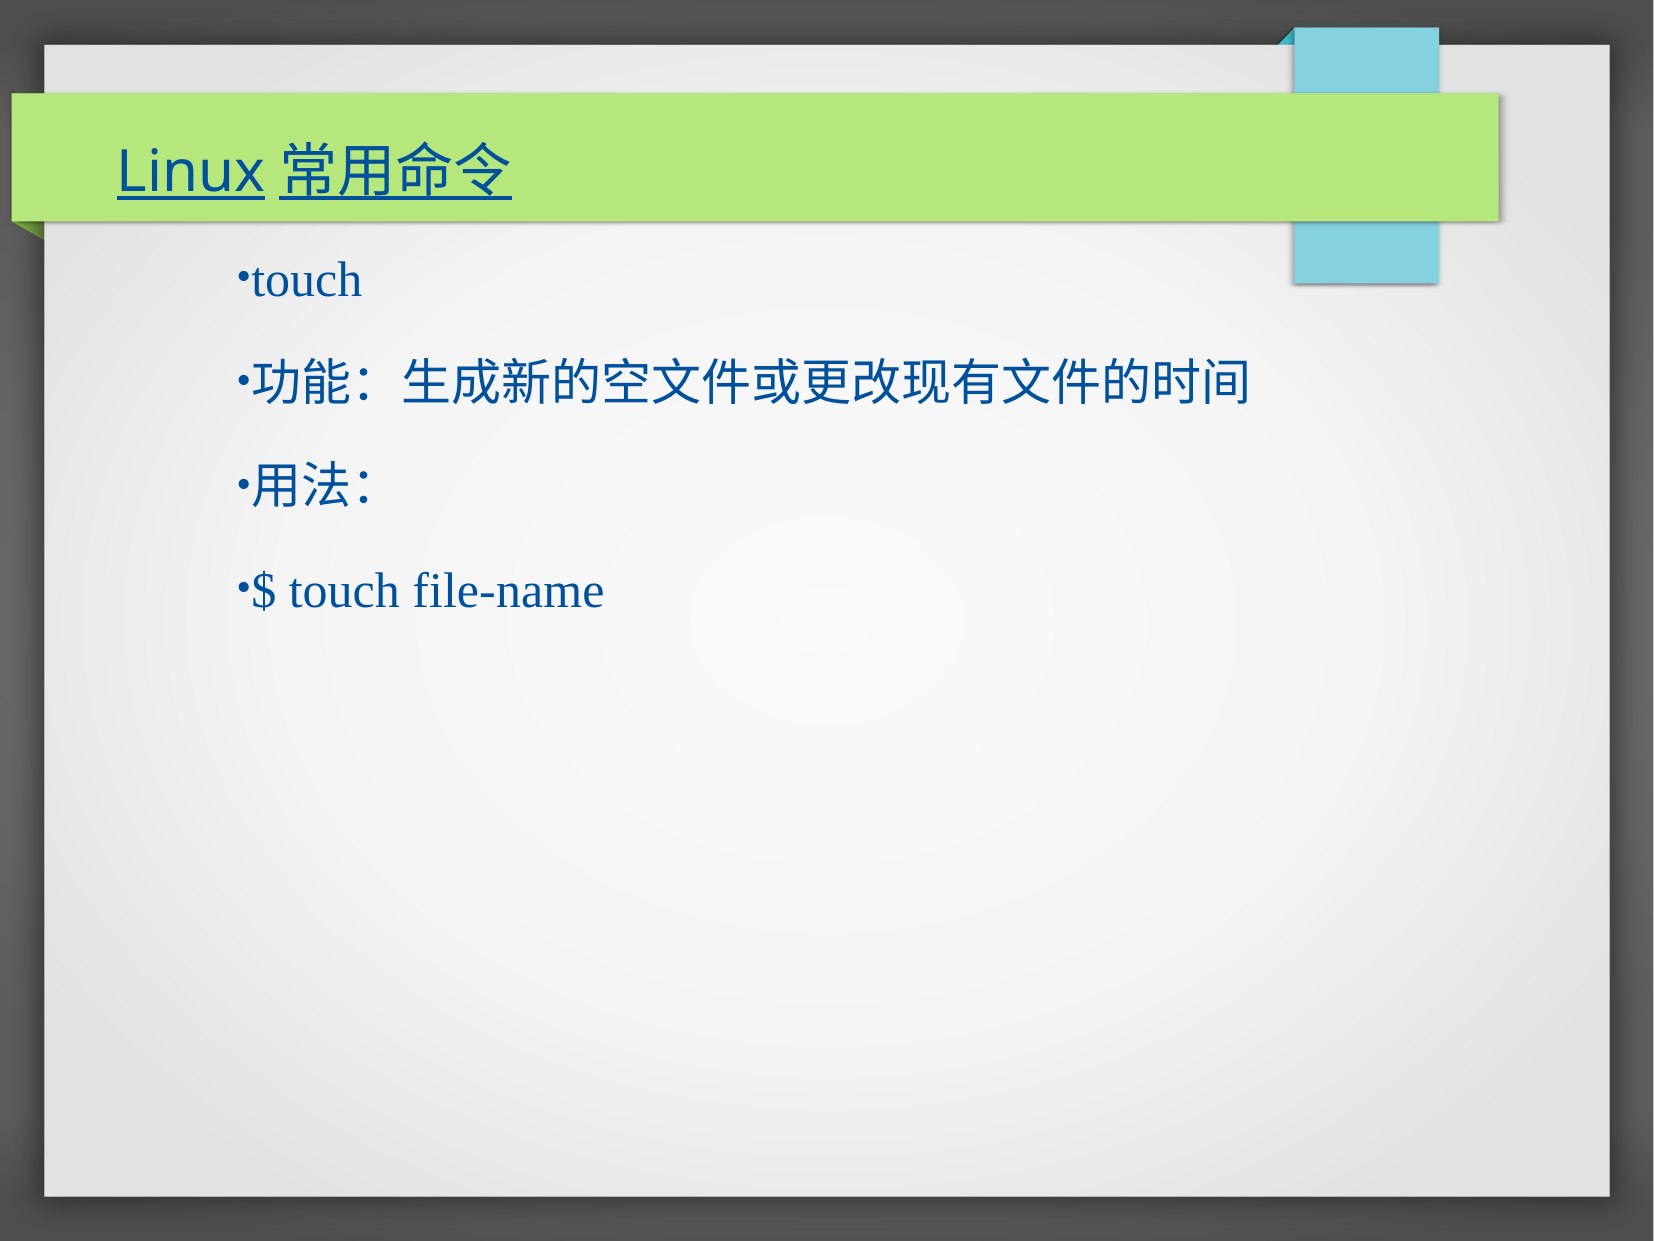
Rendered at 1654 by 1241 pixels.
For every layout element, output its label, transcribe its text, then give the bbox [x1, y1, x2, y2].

picture [0, 0, 1654, 1241]
text_box Linux常用命令 touch 功能：生成新的空文件或更改现有文件的时间 用法： $ touch file-name [71, 125, 1595, 626]
